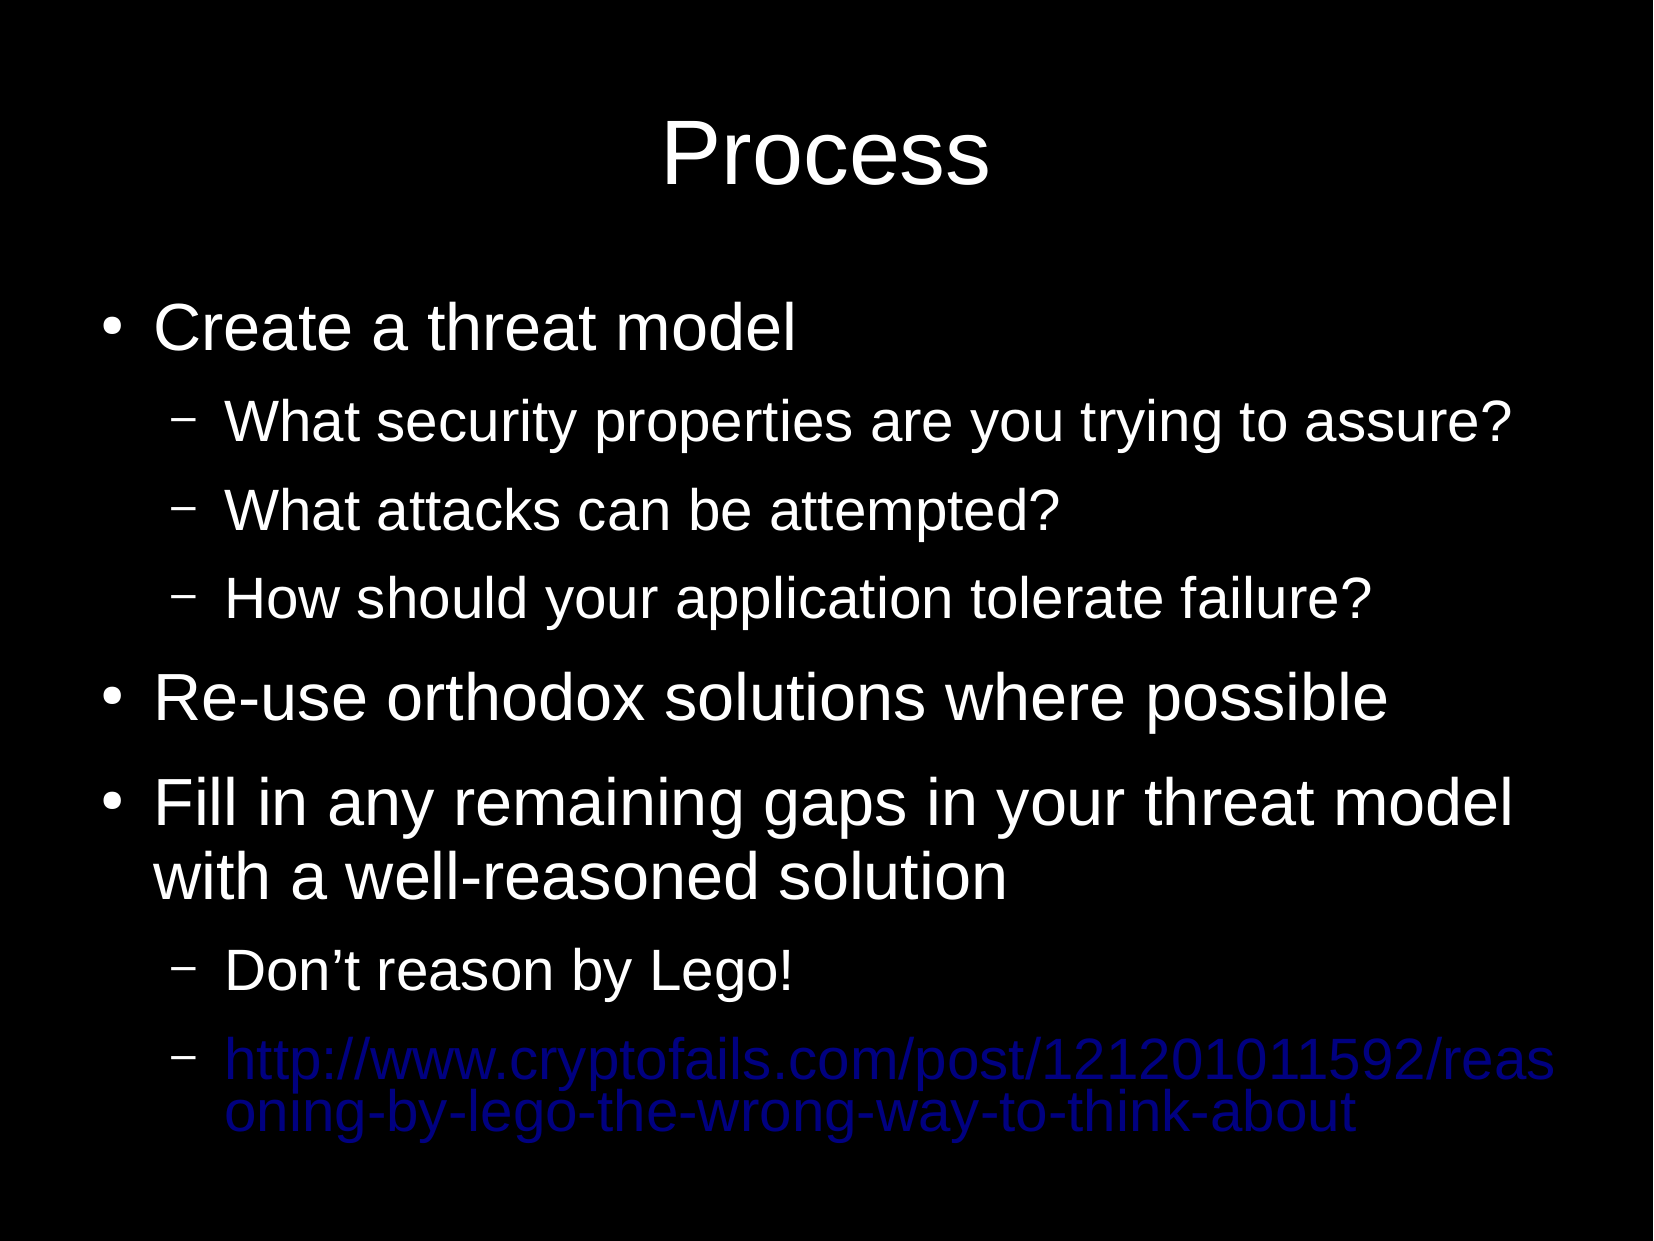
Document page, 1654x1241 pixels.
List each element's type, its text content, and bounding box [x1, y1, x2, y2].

title Process [82, 49, 1571, 257]
list Create a threat model What security properties are you trying to assure? What attacks can be attempted? How should your application tolerate failure? Re-use orthodox solutions where possible Fill in any remaining gaps in your threat model with a well-reasoned solution Don’t reason by Lego! http://www.cryptofails.com/post/121201011592/reasoning-by-lego-the-wrong-way-to-think-about [82, 290, 1571, 1186]
